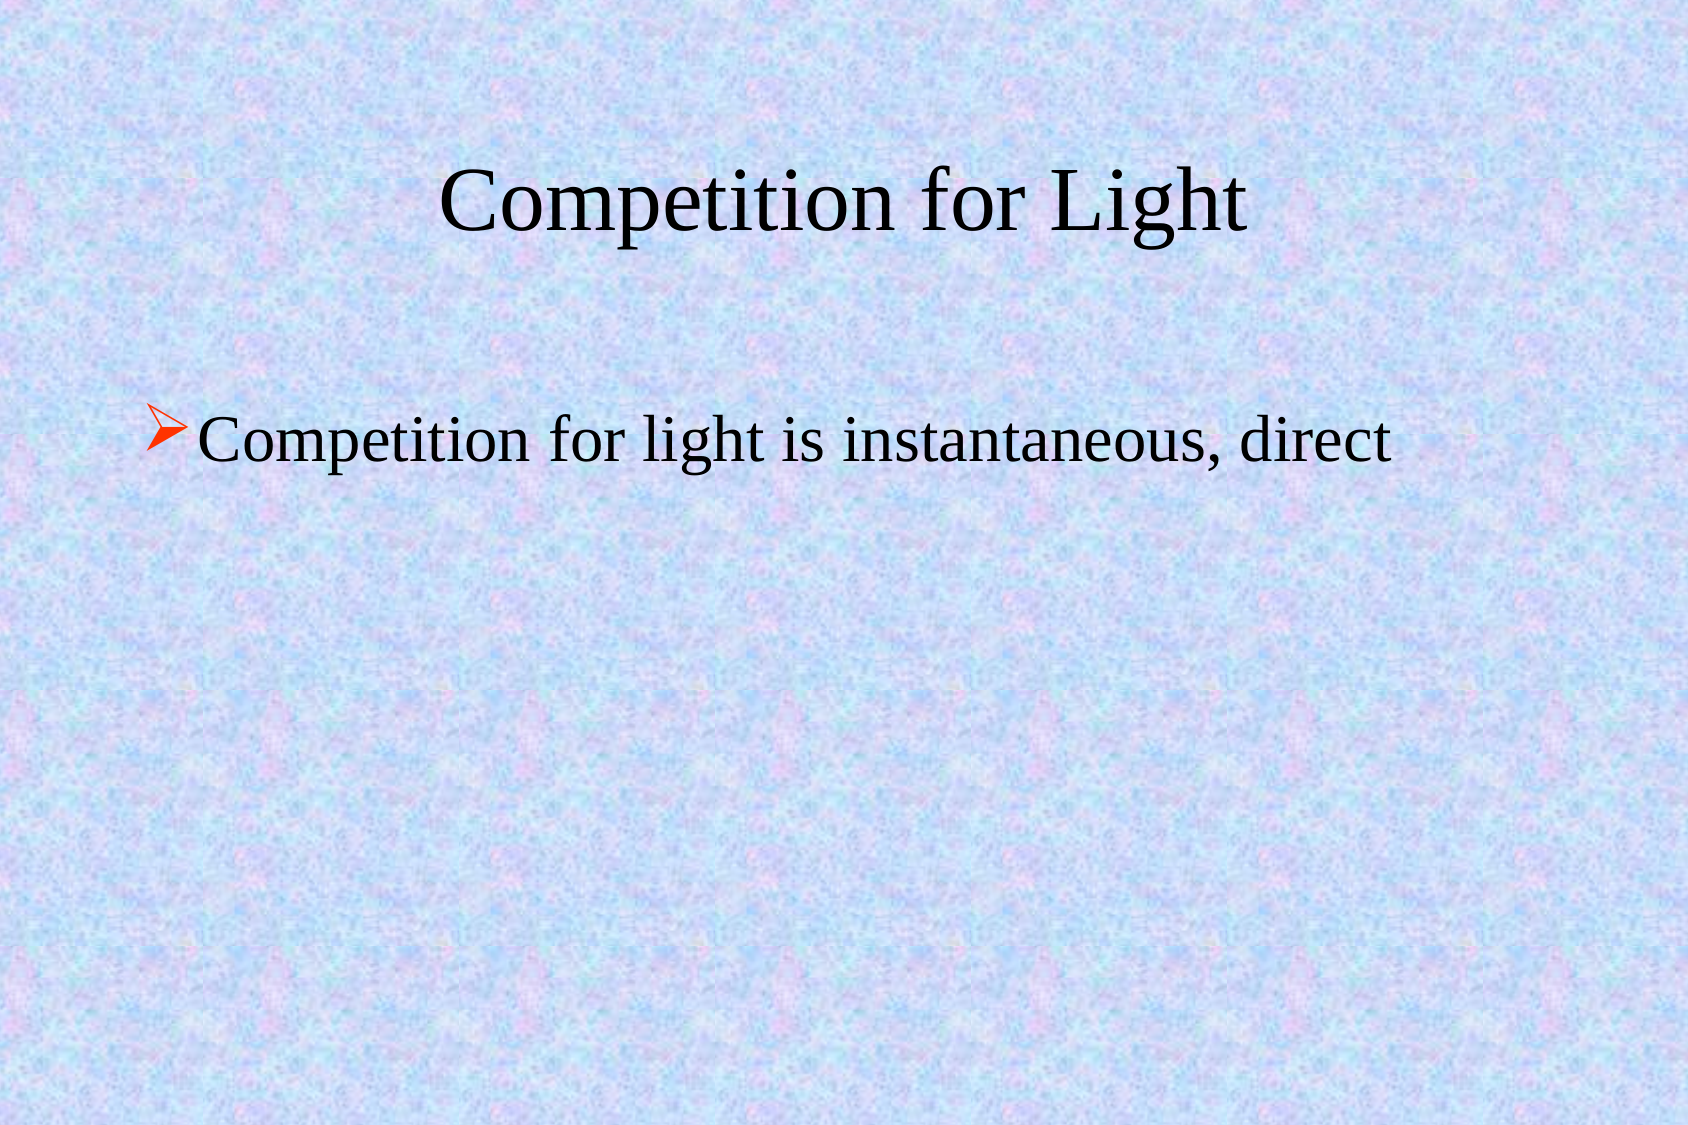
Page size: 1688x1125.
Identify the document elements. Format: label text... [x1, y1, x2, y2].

list Competition for light is instantaneous, direct [126, 387, 1561, 1000]
picture [0, 0, 1688, 1125]
title Competition for Light [126, 99, 1561, 288]
